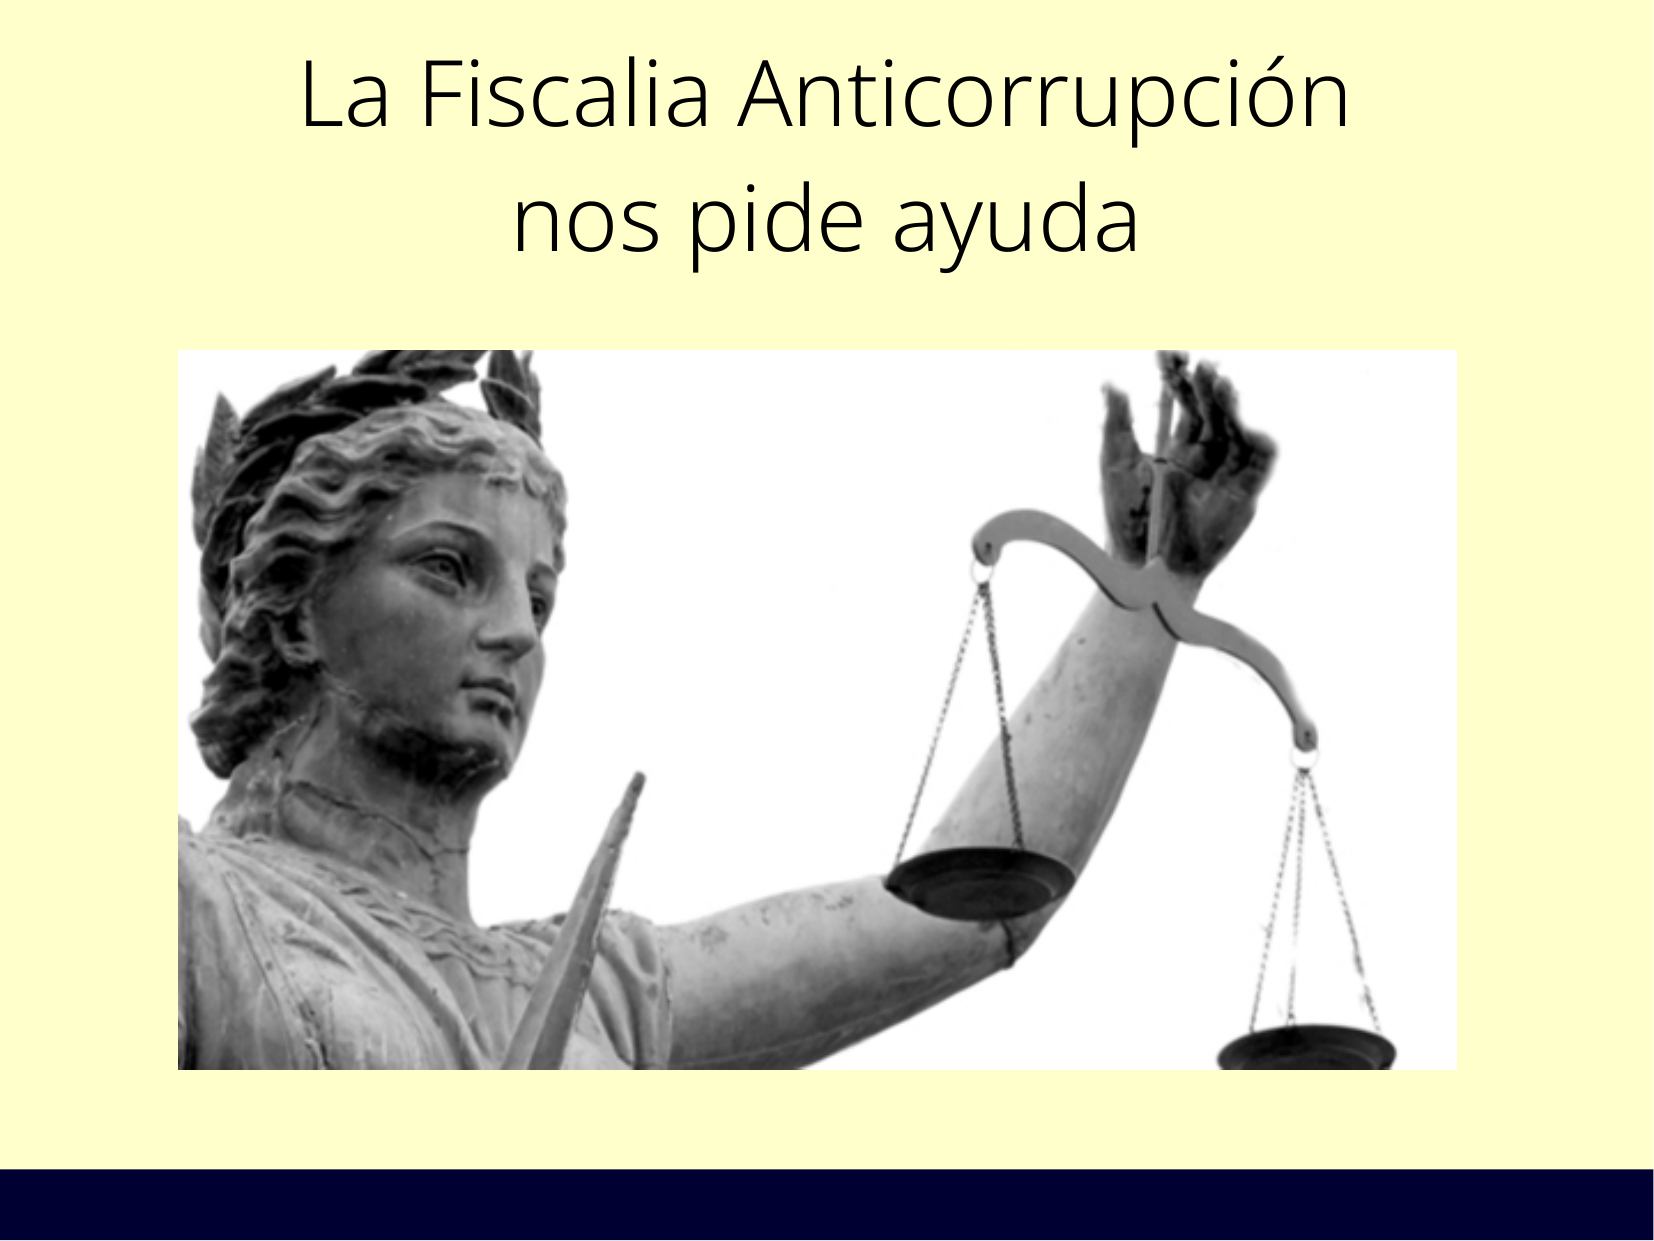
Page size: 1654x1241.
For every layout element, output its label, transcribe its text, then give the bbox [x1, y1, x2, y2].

picture [178, 350, 1457, 1070]
title La Fiscalia Anticorrupción nos pide ayuda [82, 42, 1571, 264]
